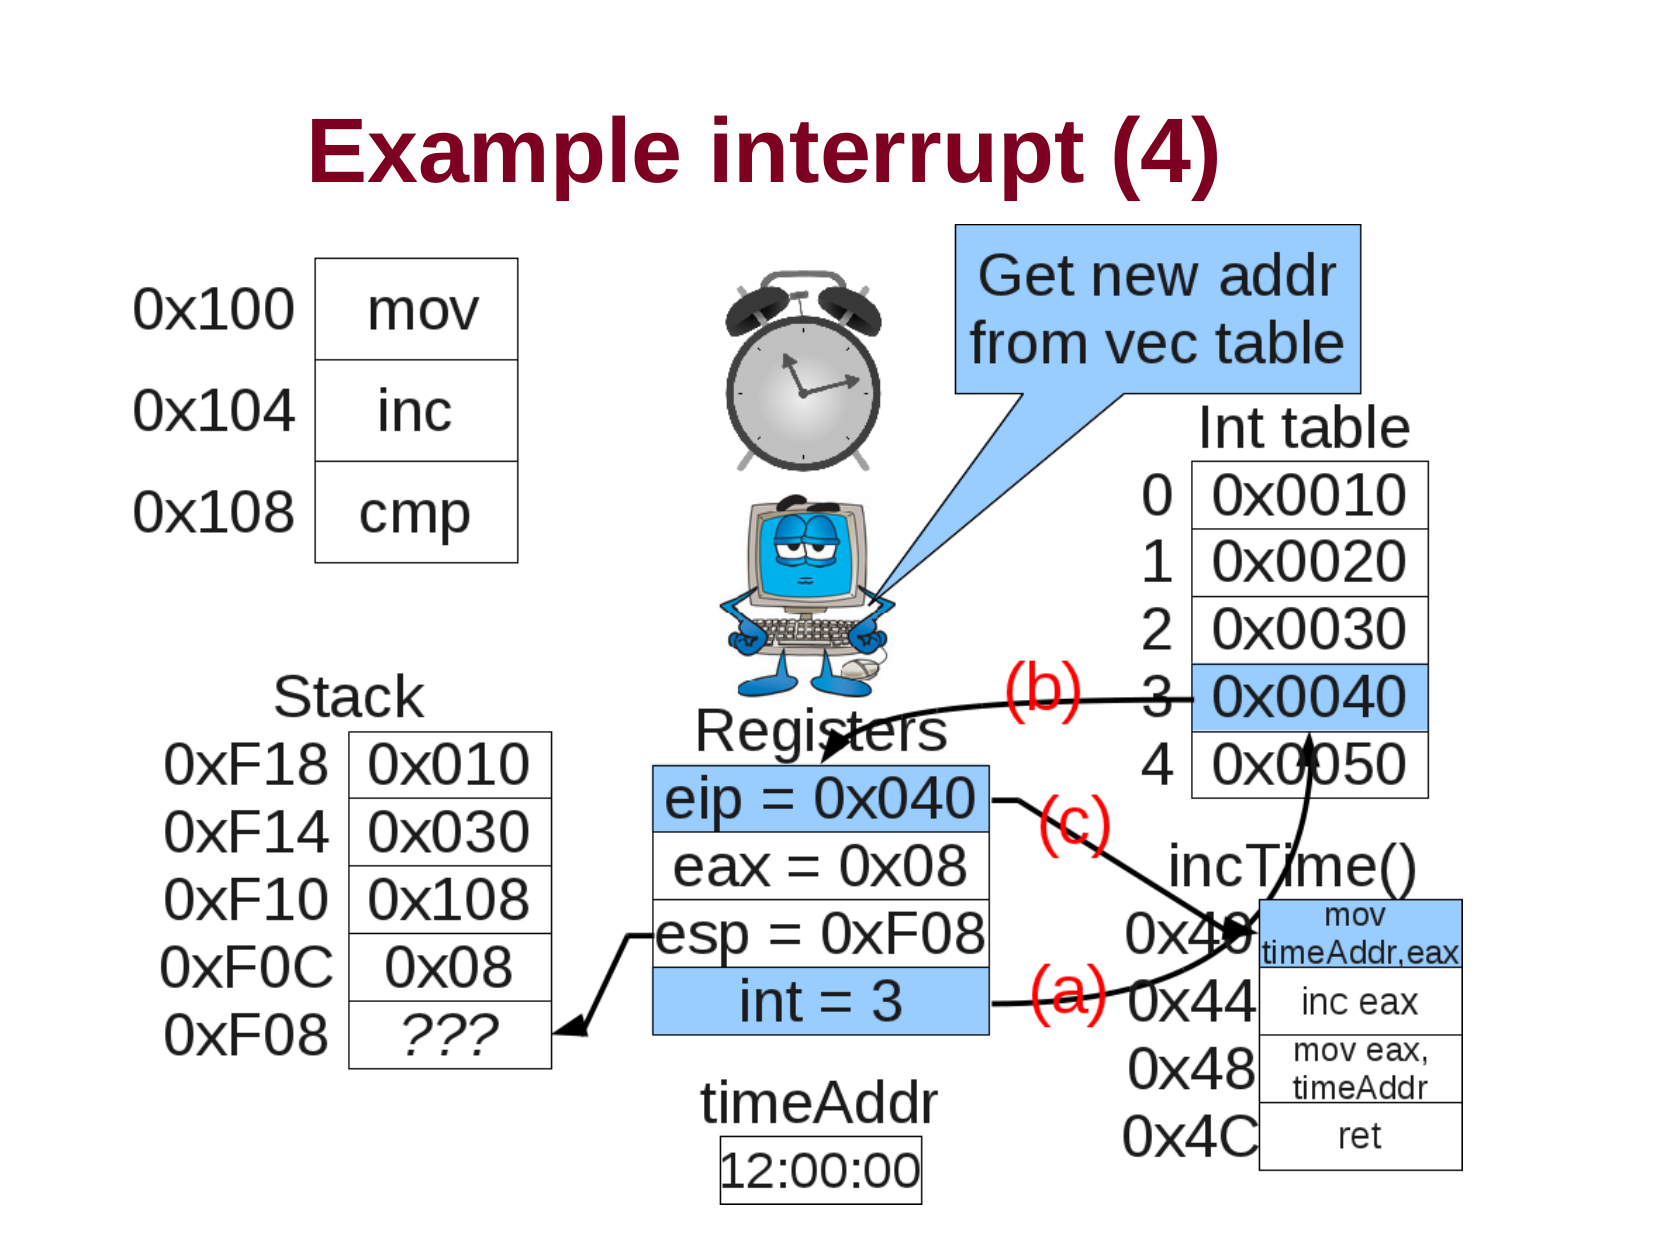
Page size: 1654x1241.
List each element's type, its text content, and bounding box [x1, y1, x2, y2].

picture [0, 0, 1654, 1241]
title Example interrupt (4) [118, 94, 1412, 207]
